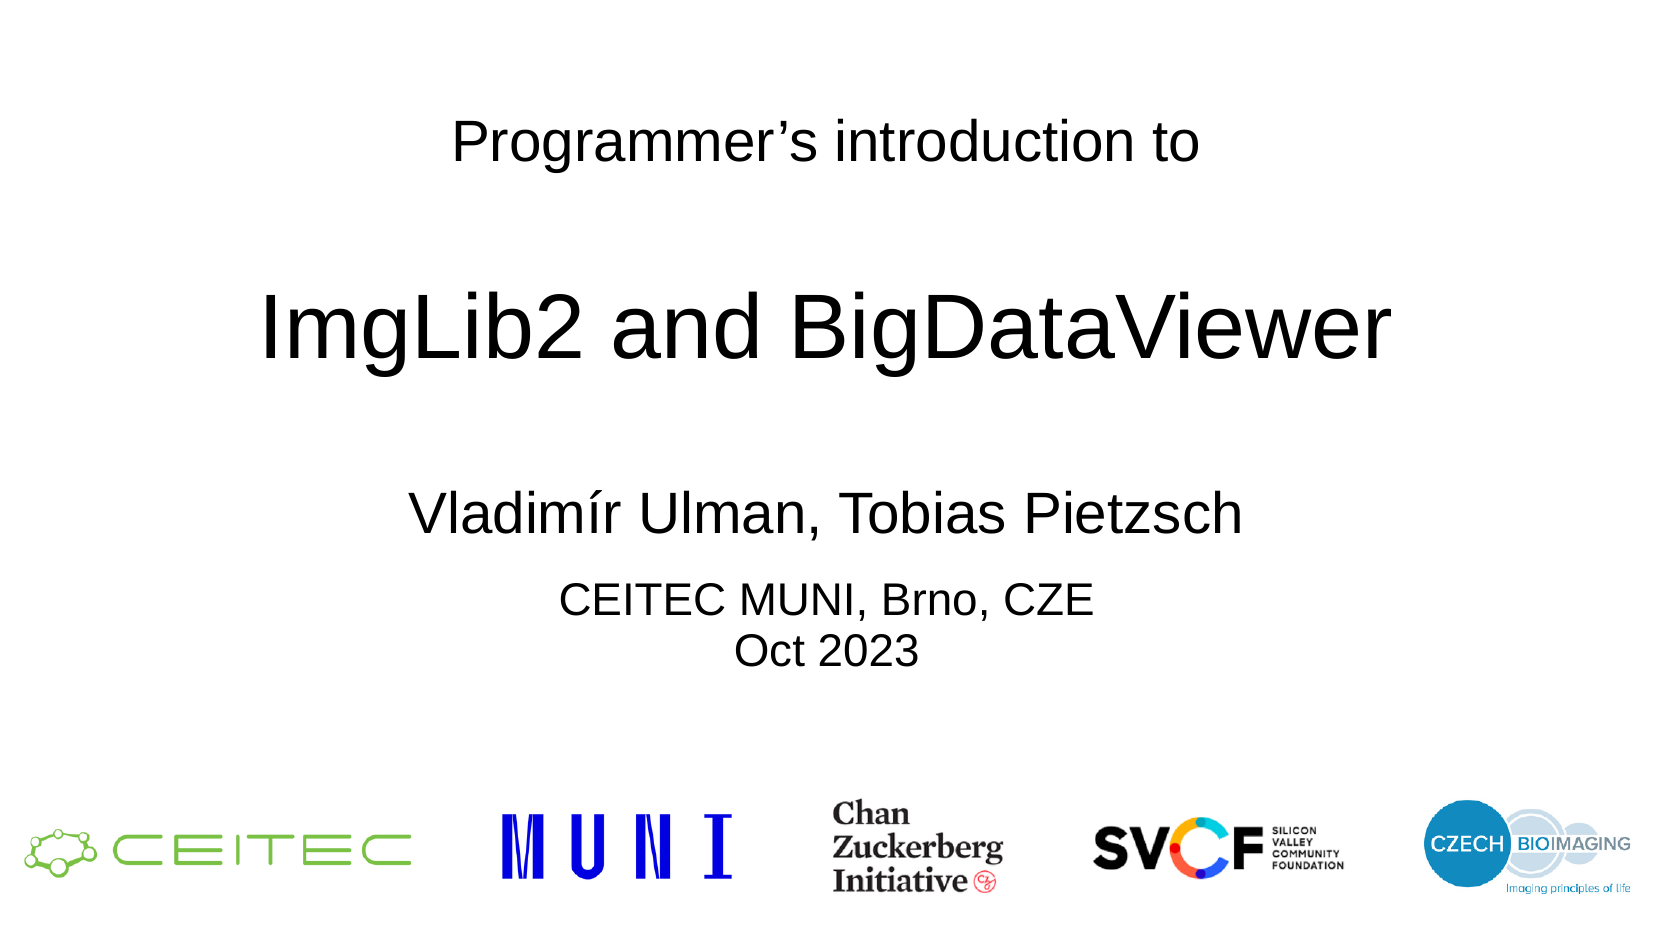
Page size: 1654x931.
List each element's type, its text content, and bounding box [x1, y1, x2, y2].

picture [2, 775, 1654, 912]
title Programmer’s introduction to ImgLib2 and BigDataViewer Vladimír Ulman, Tobias Pietzsch CEITEC MUNI, Brno, CZE Oct 2023 [82, 22, 1571, 698]
